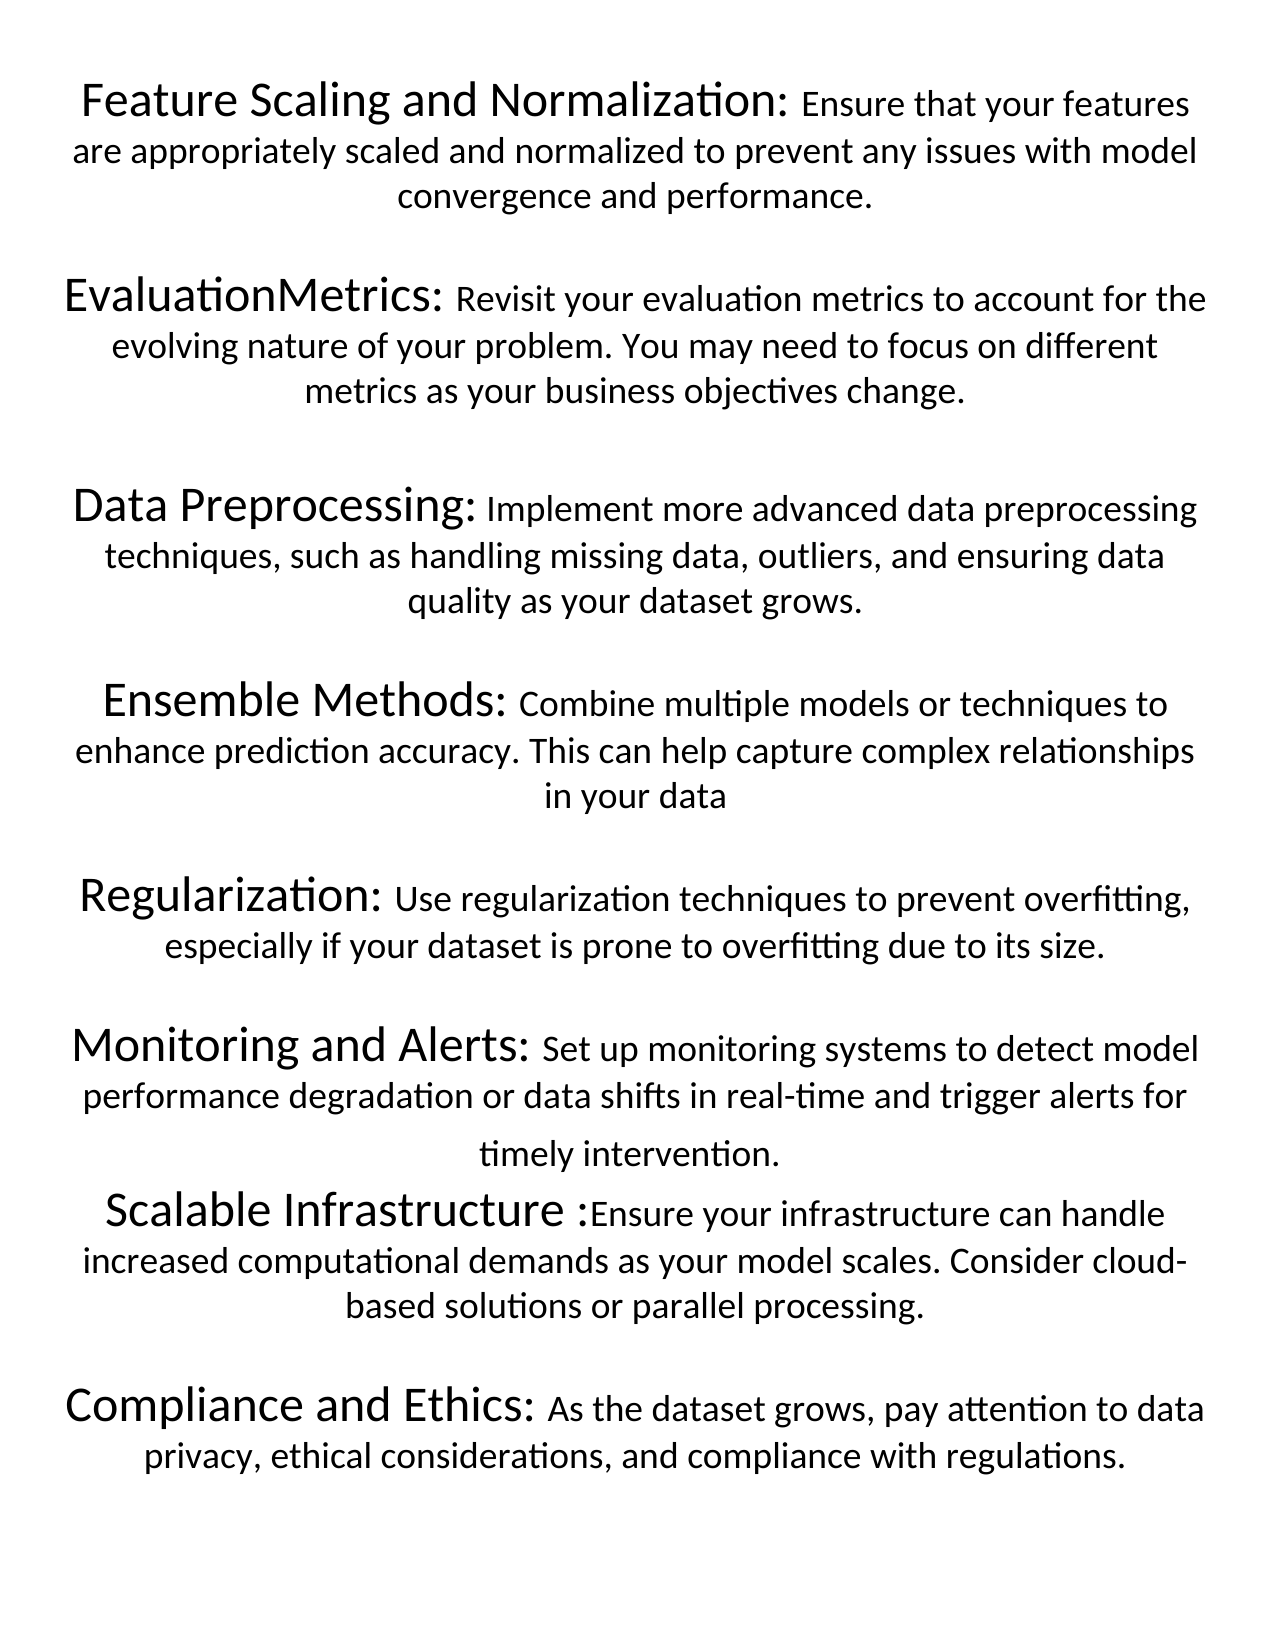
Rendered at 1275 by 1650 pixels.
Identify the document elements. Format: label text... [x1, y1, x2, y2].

title Feature Scaling and Normalization: Ensure that your features are appropriately scaled and normalized to prevent any issues with model convergence and performance. EvaluationMetrics: Revisit your evaluation metrics to account for the evolving nature of your problem. You may need to focus on different metrics as your business objectives change. Data Preprocessing: Implement more advanced data preprocessing techniques, such as handling missing data, outliers, and ensuring data quality as your dataset grows. Ensemble Methods: Combine multiple models or techniques to enhance prediction accuracy. This can help capture complex relationships in your data Regularization: Use regularization techniques to prevent overfitting, especially if your dataset is prone to overfitting due to its size. Monitoring and Alerts: Set up monitoring systems to detect model performance degradation or data shifts in real-time and trigger alerts for timely intervention. Scalable Infrastructure :Ensure your infrastructure can handle increased computational demands as your model scales. Consider cloud-based solutions or parallel processing. Compliance and Ethics: As the dataset grows, pay attention to data privacy, ethical considerations, and compliance with regulations. [63, 66, 1212, 1490]
